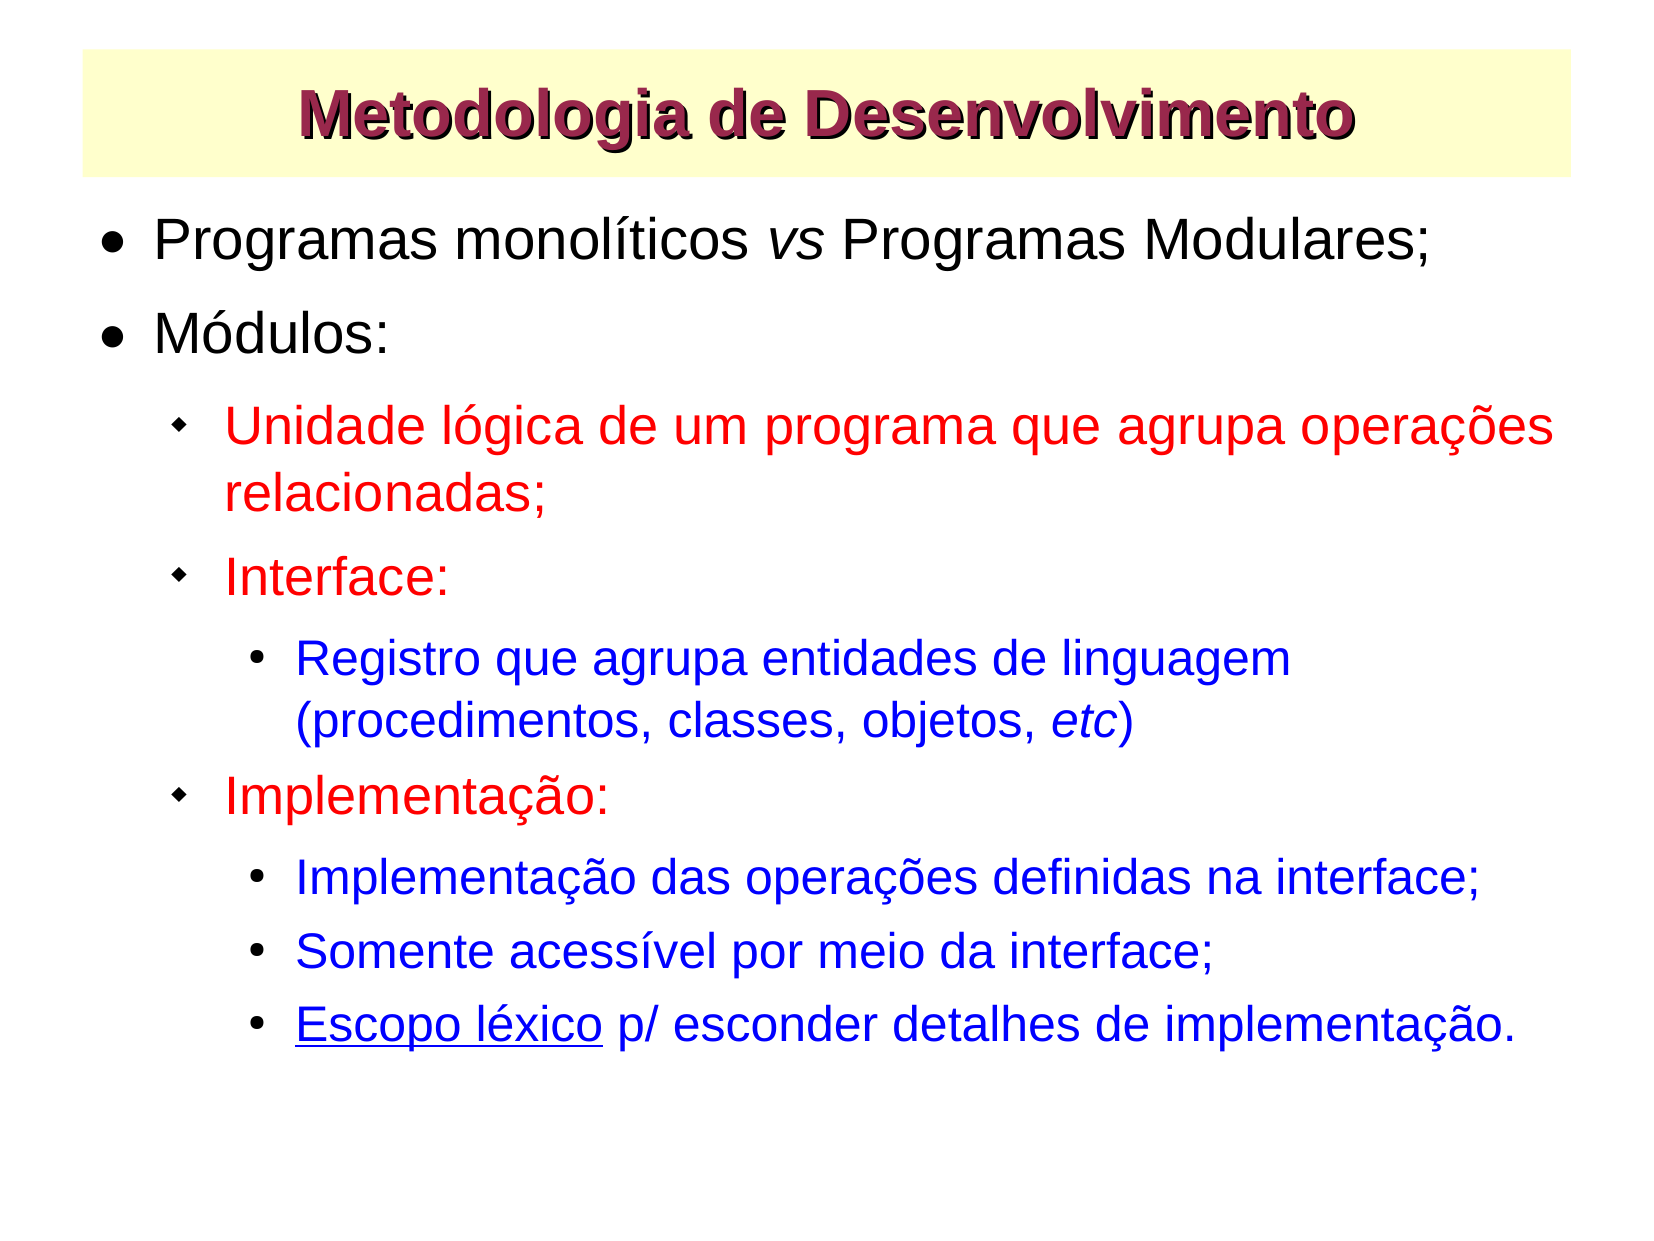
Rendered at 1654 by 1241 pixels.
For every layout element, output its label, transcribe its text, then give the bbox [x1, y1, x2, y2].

list Programas monolíticos vs Programas Modulares; Módulos: Unidade lógica de um programa que agrupa operações relacionadas; Interface: Registro que agrupa entidades de linguagem (procedimentos, classes, objetos, etc) Implementação: Implementação das operações definidas na interface; Somente acessível por meio da interface; Escopo léxico p/ esconder detalhes de implementação. [82, 206, 1571, 1137]
title Metodologia de Desenvolvimento [82, 49, 1571, 178]
